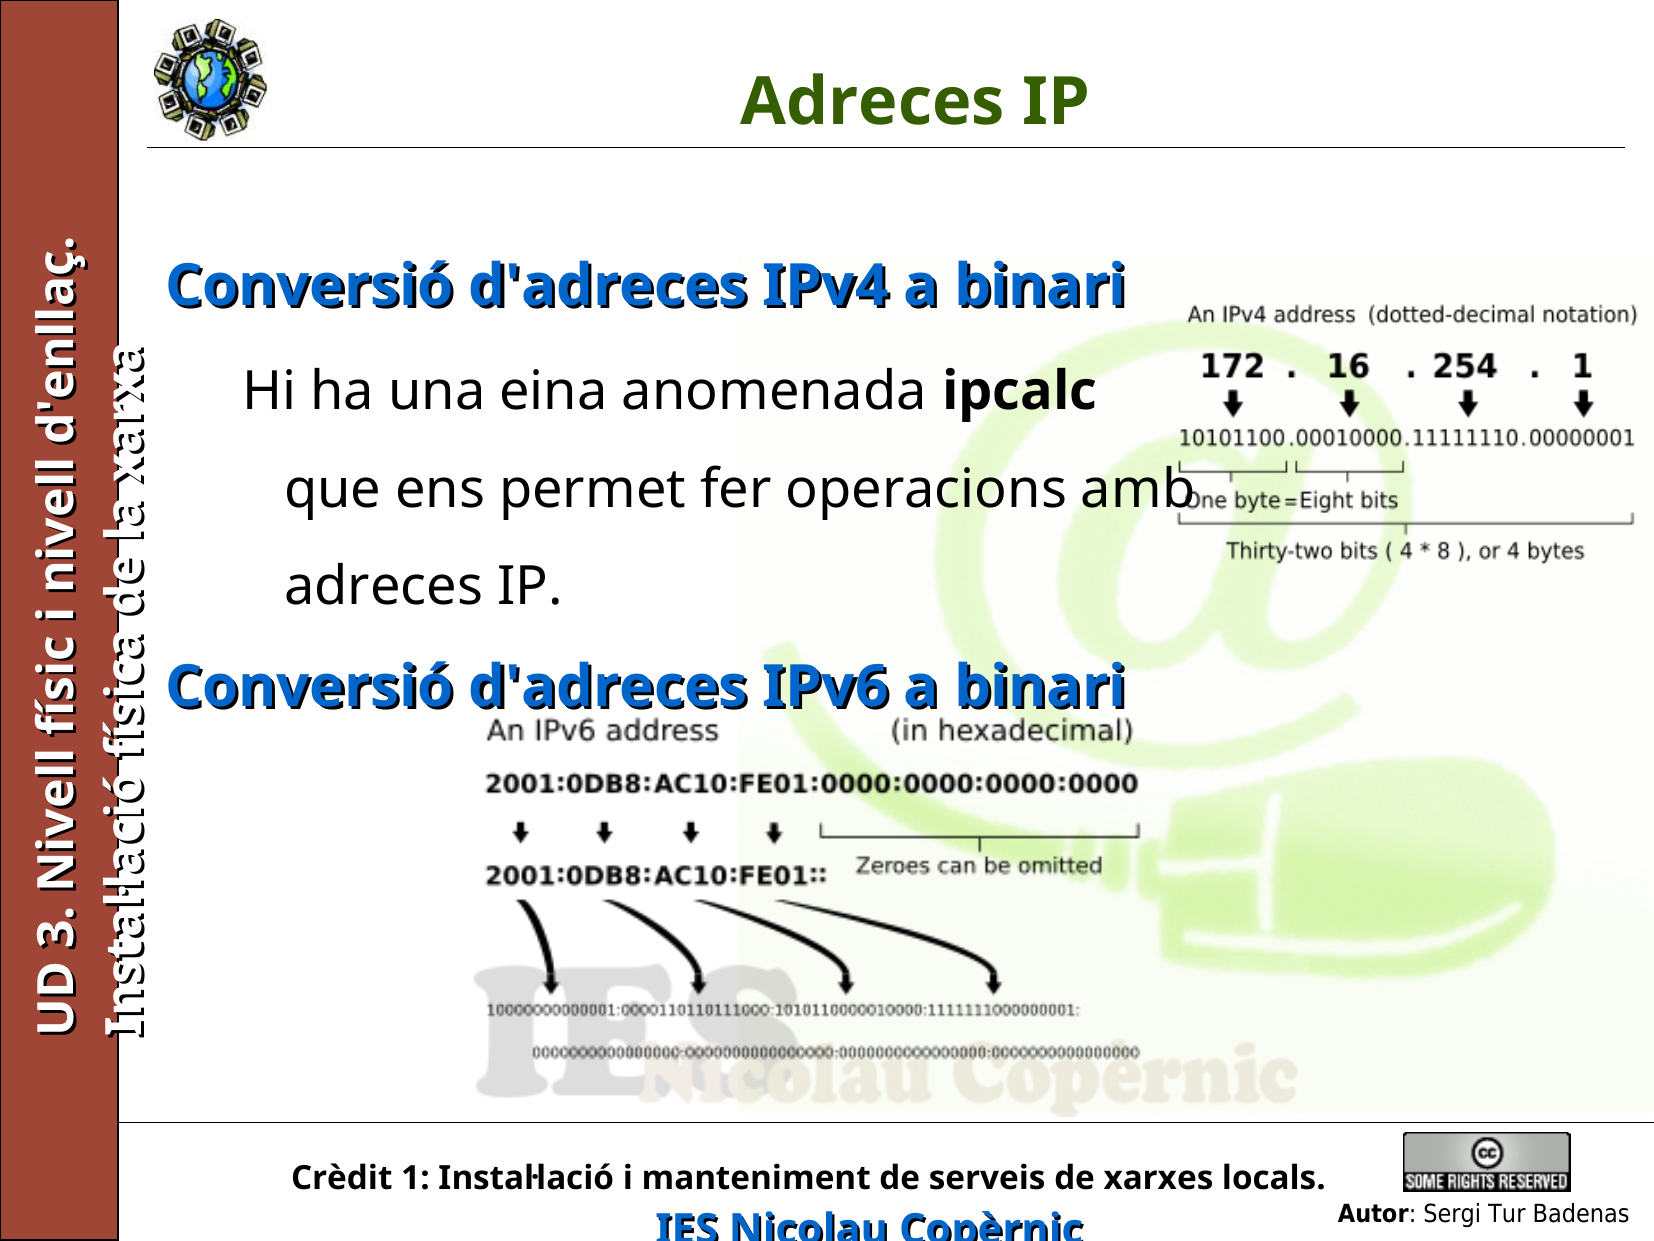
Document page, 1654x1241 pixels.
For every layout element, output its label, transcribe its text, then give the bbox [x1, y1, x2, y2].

title Adreces IP [171, 56, 1654, 141]
picture [1403, 1132, 1571, 1192]
list Conversió d'adreces IPv4 a binari Hi ha una eina anomenada ipcalc que ens permet fer operacions amb adreces IP. Conversió d'adreces IPv6 a binari [147, 242, 1636, 1078]
picture [466, 252, 1654, 1117]
picture [154, 19, 268, 142]
